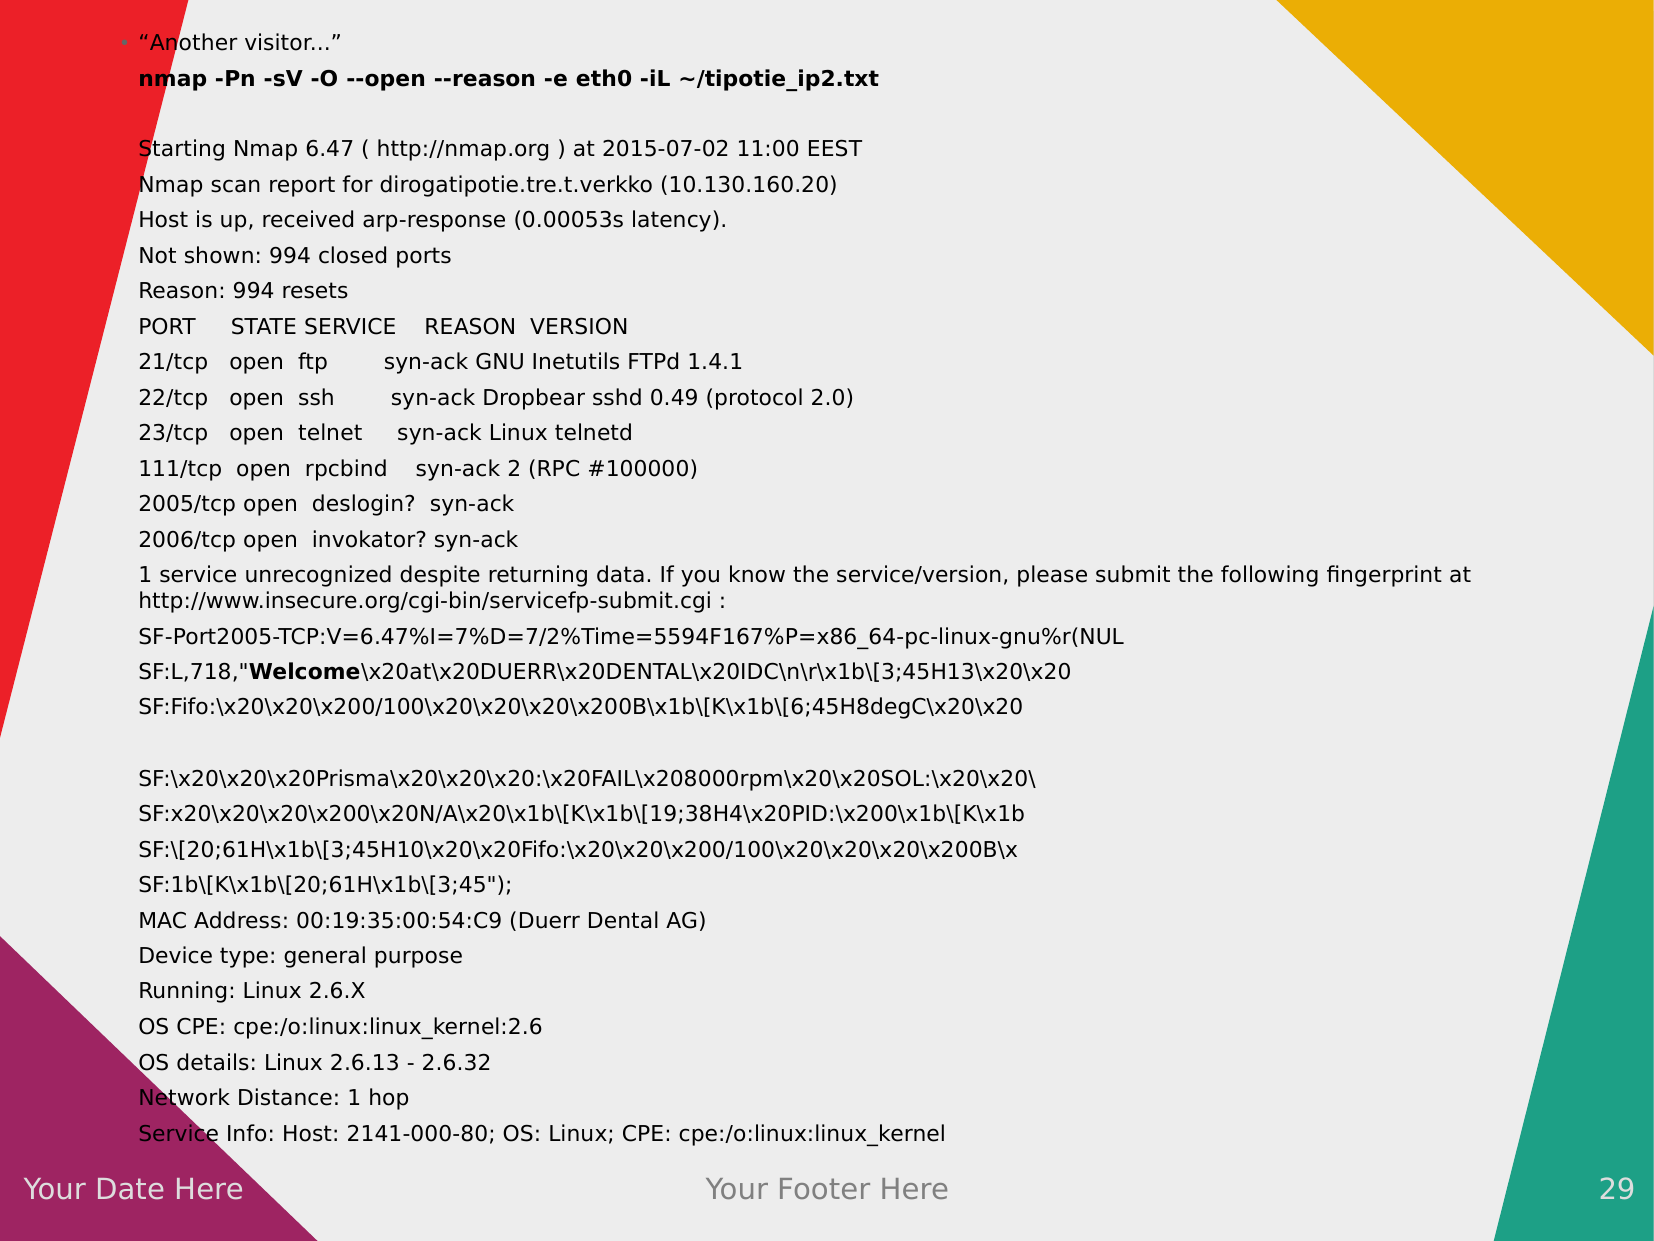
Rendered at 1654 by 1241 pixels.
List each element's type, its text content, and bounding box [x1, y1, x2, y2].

list “Another visitor...” nmap -Pn -sV -O --open --reason -e eth0 -iL ~/tipotie_ip2.txt Starting Nmap 6.47 ( http://nmap.org ) at 2015-07-02 11:00 EEST Nmap scan report for dirogatipotie.tre.t.verkko (10.130.160.20) Host is up, received arp-response (0.00053s latency). Not shown: 994 closed ports Reason: 994 resets PORT STATE SERVICE REASON VERSION 21/tcp open ftp syn-ack GNU Inetutils FTPd 1.4.1 22/tcp open ssh syn-ack Dropbear sshd 0.49 (protocol 2.0) 23/tcp open telnet syn-ack Linux telnetd 111/tcp open rpcbind syn-ack 2 (RPC #100000) 2005/tcp open deslogin? syn-ack 2006/tcp open invokator? syn-ack 1 service unrecognized despite returning data. If you know the service/version, please submit the following fingerprint at http://www.insecure.org/cgi-bin/servicefp-submit.cgi : SF-Port2005-TCP:V=6.47%I=7%D=7/2%Time=5594F167%P=x86_64-pc-linux-gnu%r(NUL SF:L,718,"Welcome\x20at\x20DUERR\x20DENTAL\x20IDC\n\r\x1b\[3;45H13\x20\x20 SF:Fifo:\x20\x20\x200/100\x20\x20\x20\x200B\x1b\[K\x1b\[6;45H8degC\x20\x20 SF:\x20\x20\x20Prisma\x20\x20\x20:\x20FAIL\x208000rpm\x20\x20SOL:\x20\x20\ SF:x20\x20\x20\x200\x20N/A\x20\x1b\[K\x1b\[19;38H4\x20PID:\x200\x1b\[K\x1b SF:\[20;61H\x1b\[3;45H10\x20\x20Fifo:\x20\x20\x200/100\x20\x20\x20\x200B\x SF:1b\[K\x1b\[20;61H\x1b\[3;45"); MAC Address: 00:19:35:00:54:C9 (Duerr Dental AG) Device type: general purpose Running: Linux 2.6.X OS CPE: cpe:/o:linux:linux_kernel:2.6 OS details: Linux 2.6.13 - 2.6.32 Network Distance: 1 hop Service Info: Host: 2141-000-80; OS: Linux; CPE: cpe:/o:linux:linux_kernel [114, 30, 1539, 1156]
